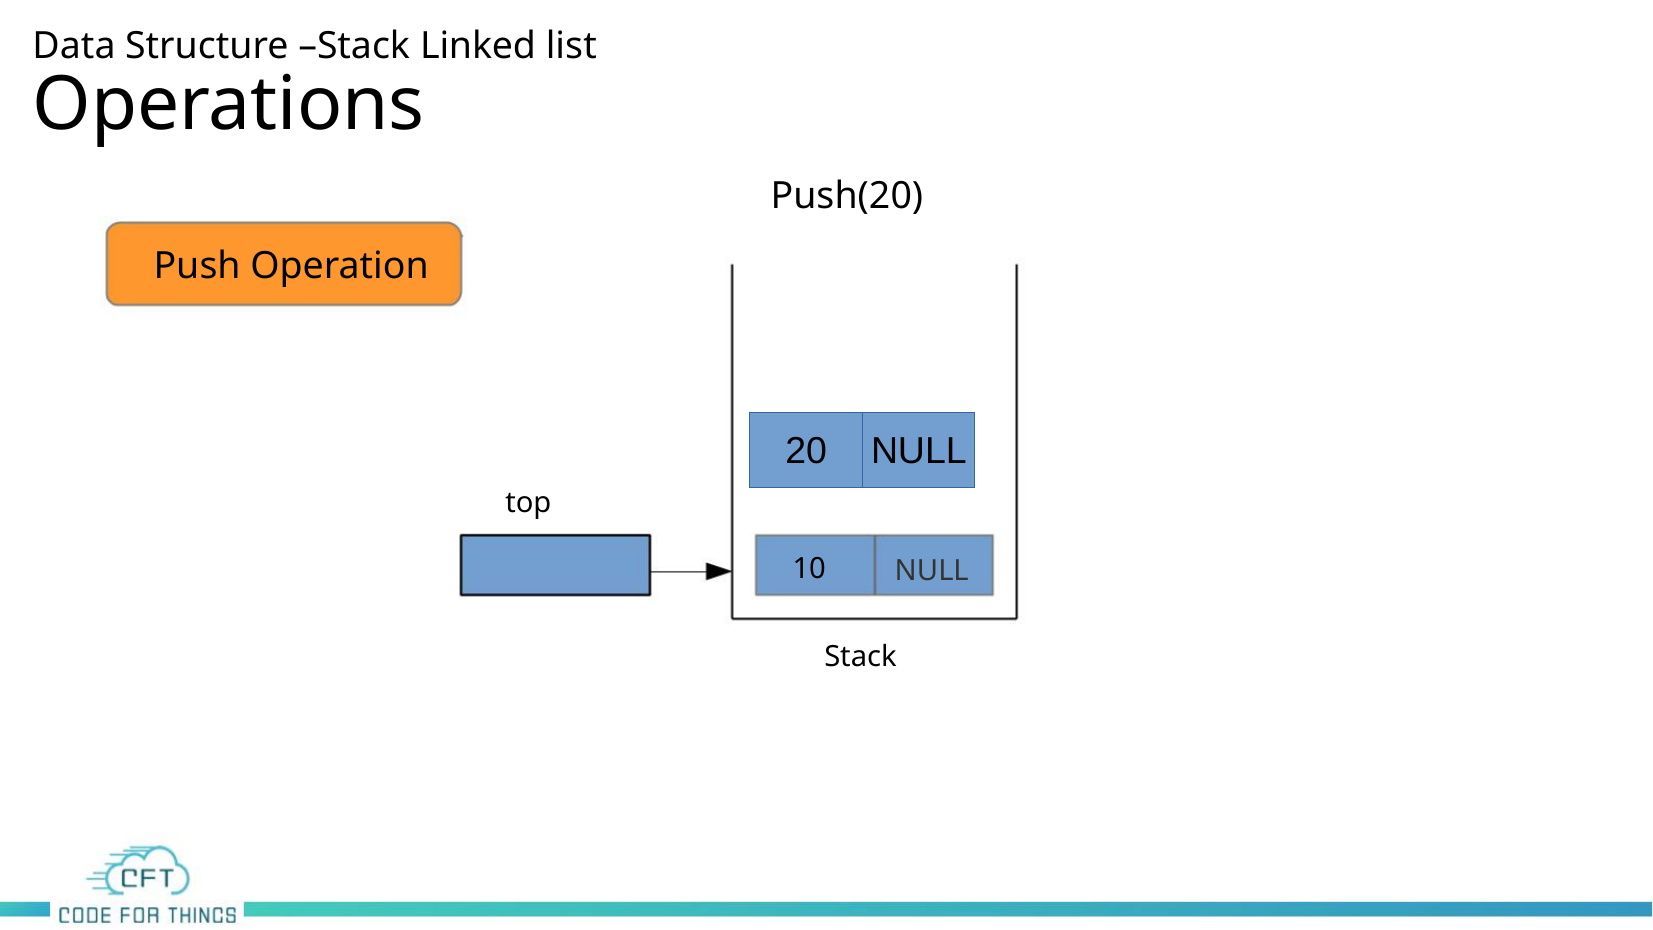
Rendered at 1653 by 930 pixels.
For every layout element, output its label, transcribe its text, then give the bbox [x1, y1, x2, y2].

text_box [0, 0, 1653, 930]
text_box top [505, 484, 579, 519]
text_box 10 [792, 549, 855, 584]
text_box Push(20) [770, 171, 963, 216]
text_box Stack [824, 638, 931, 673]
text_box NULL [894, 552, 996, 587]
text_box Push Operation [153, 243, 439, 286]
text_box NULL [862, 412, 975, 488]
text_box Data Structure –Stack Linked list Operations [32, 22, 669, 145]
text_box 20 [749, 412, 862, 488]
text_box top [538, 498, 547, 510]
